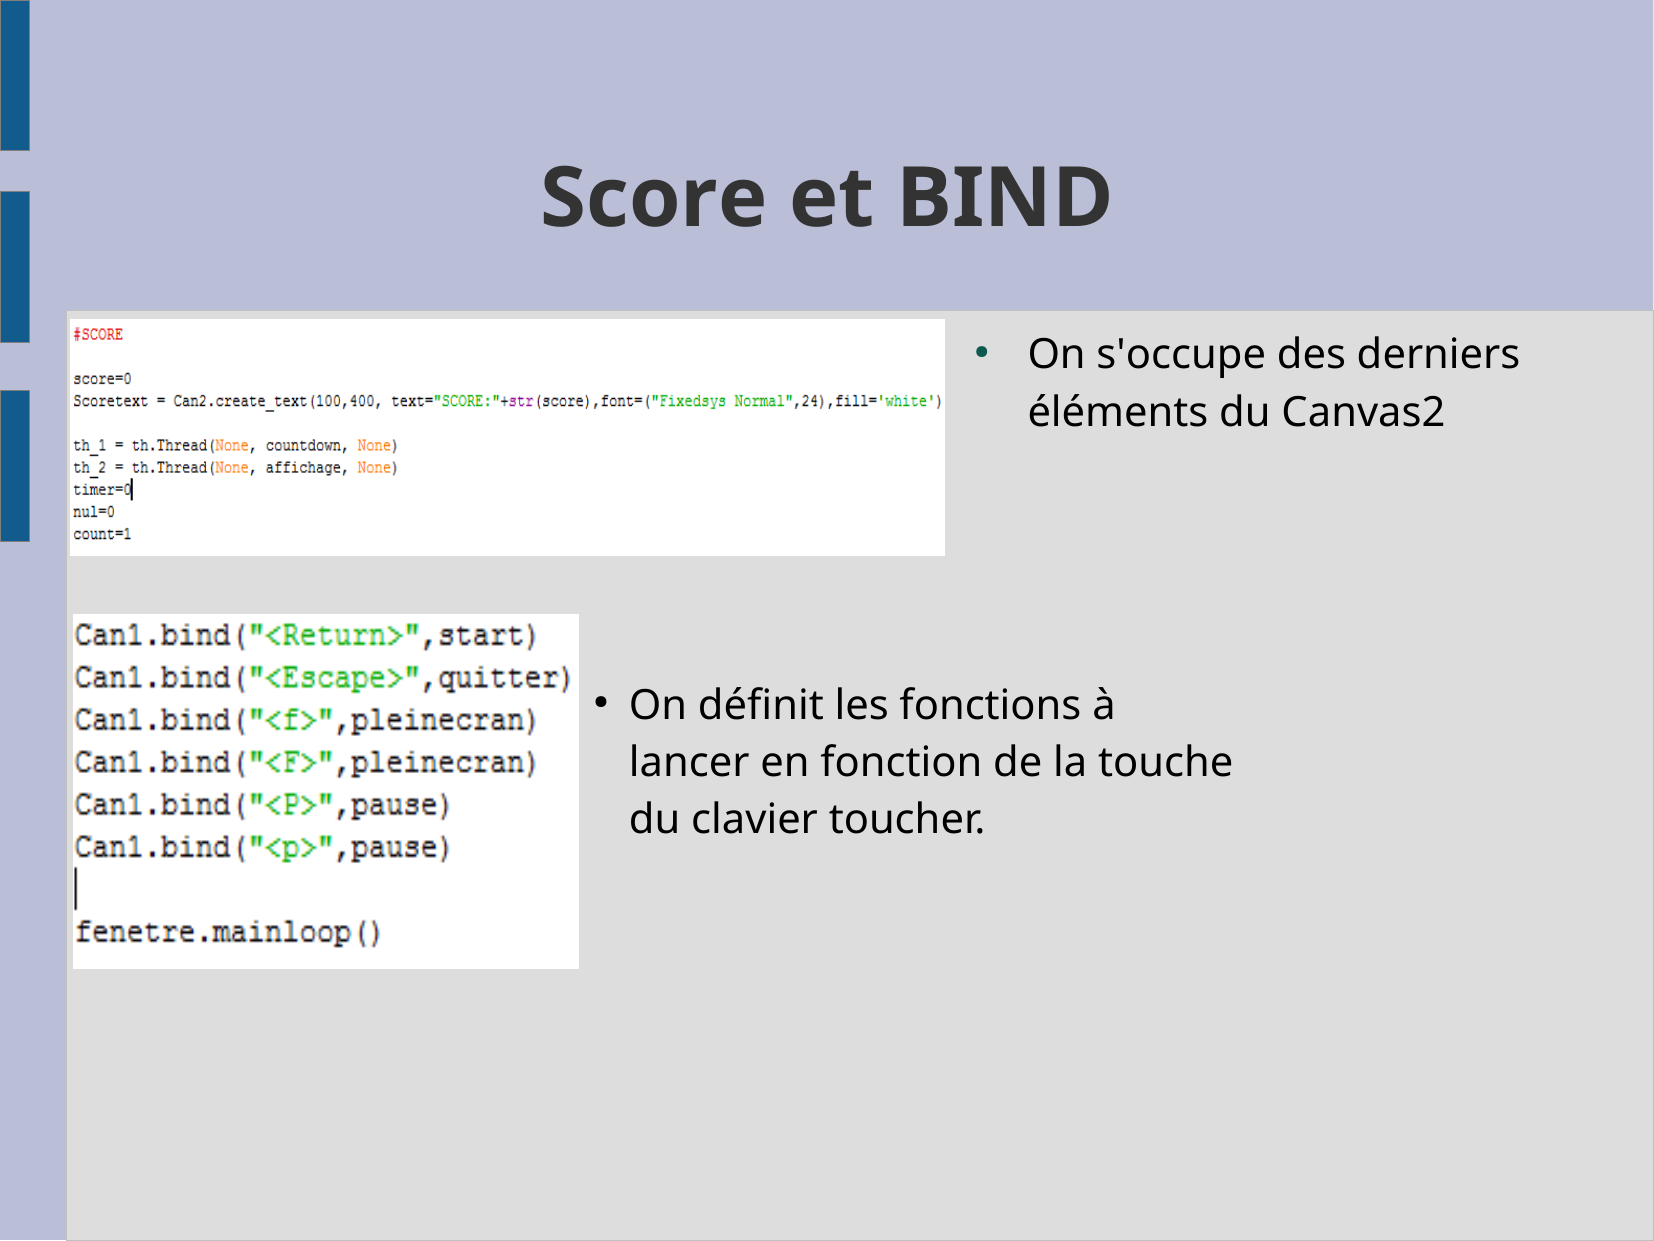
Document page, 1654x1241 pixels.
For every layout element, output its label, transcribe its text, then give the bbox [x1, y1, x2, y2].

picture [70, 319, 945, 556]
text_box On définit les fonctions à lancer en fonction de la touche du clavier toucher. [578, 667, 1252, 981]
picture [73, 614, 579, 969]
title Score et BIND [121, 91, 1534, 299]
list On s'occupe des derniers éléments du Canvas2 [956, 324, 1646, 697]
